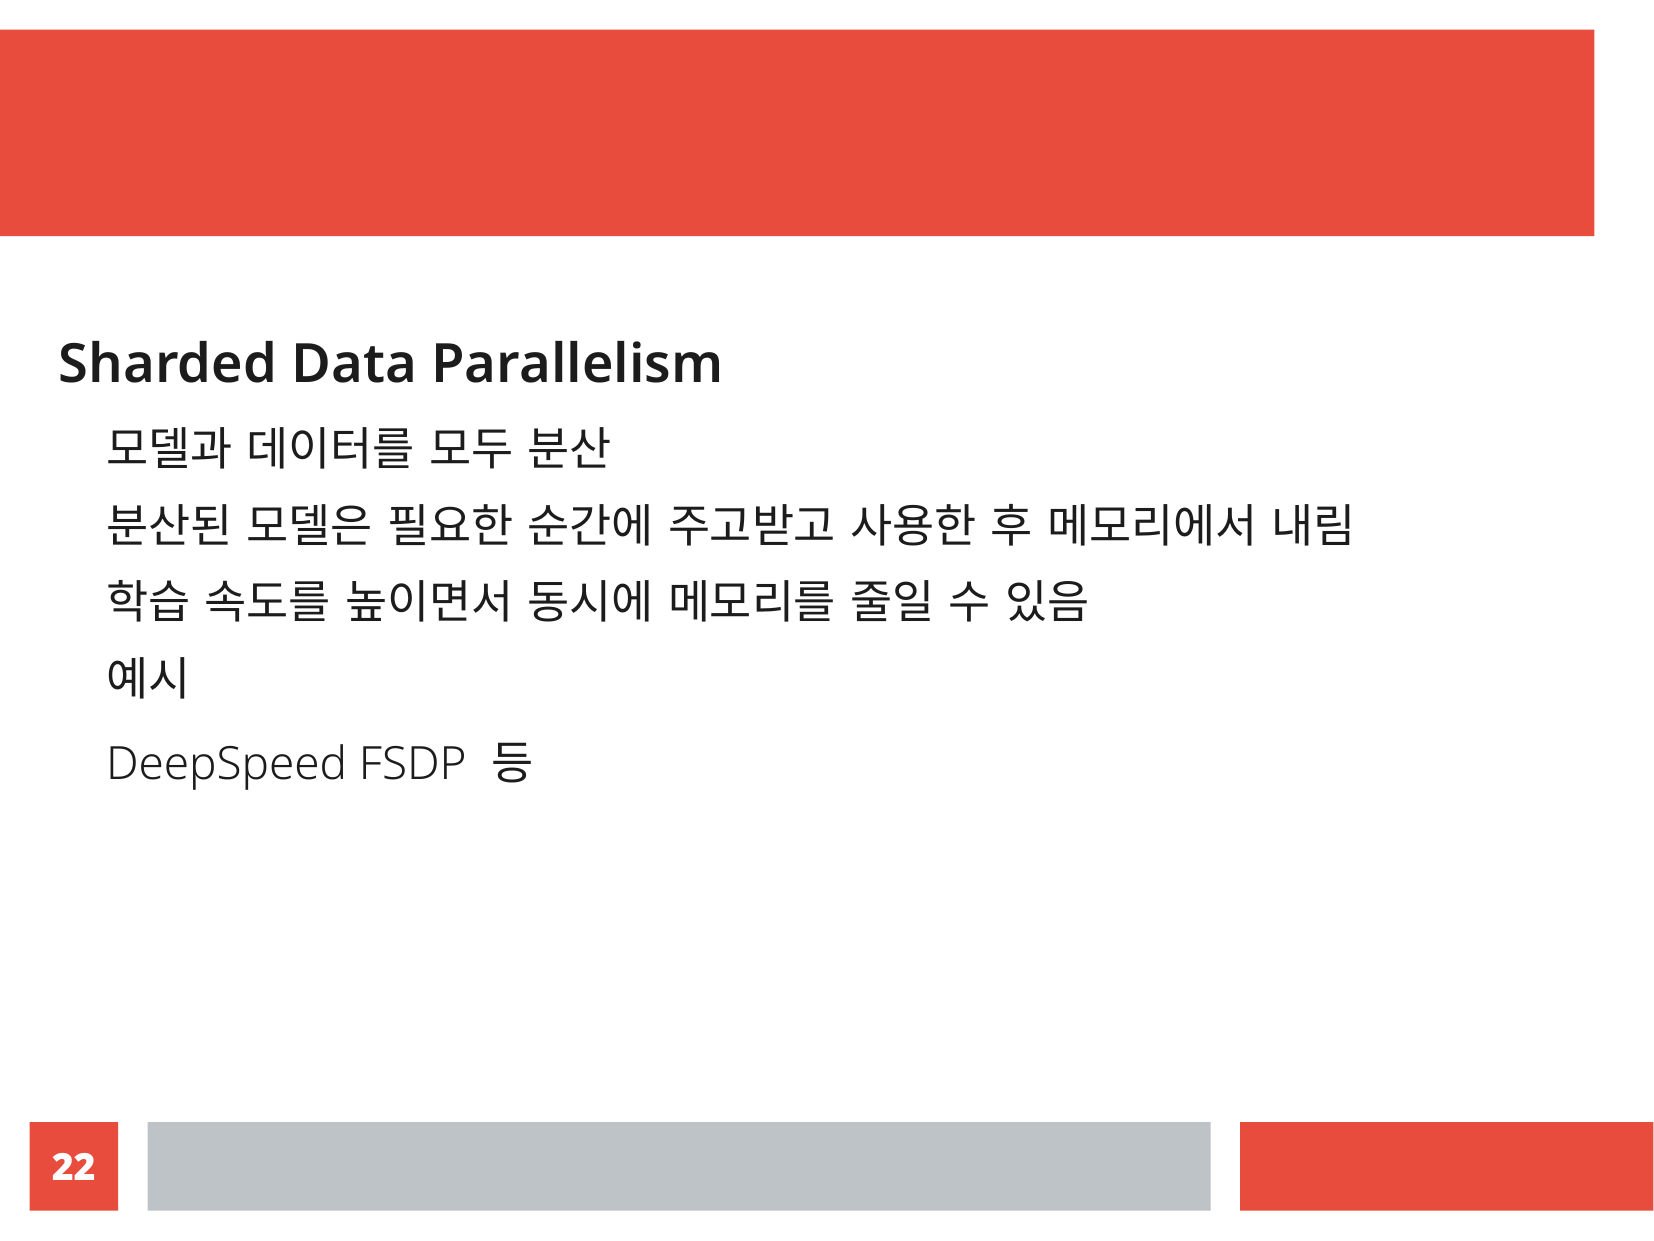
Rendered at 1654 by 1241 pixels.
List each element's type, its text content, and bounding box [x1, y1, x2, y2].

list Sharded Data Parallelism 모델과 데이터를 모두 분산 분산된 모델은 필요한 순간에 주고받고 사용한 후 메모리에서 내림 학습 속도를 높이면서 동시에 메모리를 줄일 수 있음 예시 DeepSpeed FSDP 등 [59, 324, 1565, 1093]
